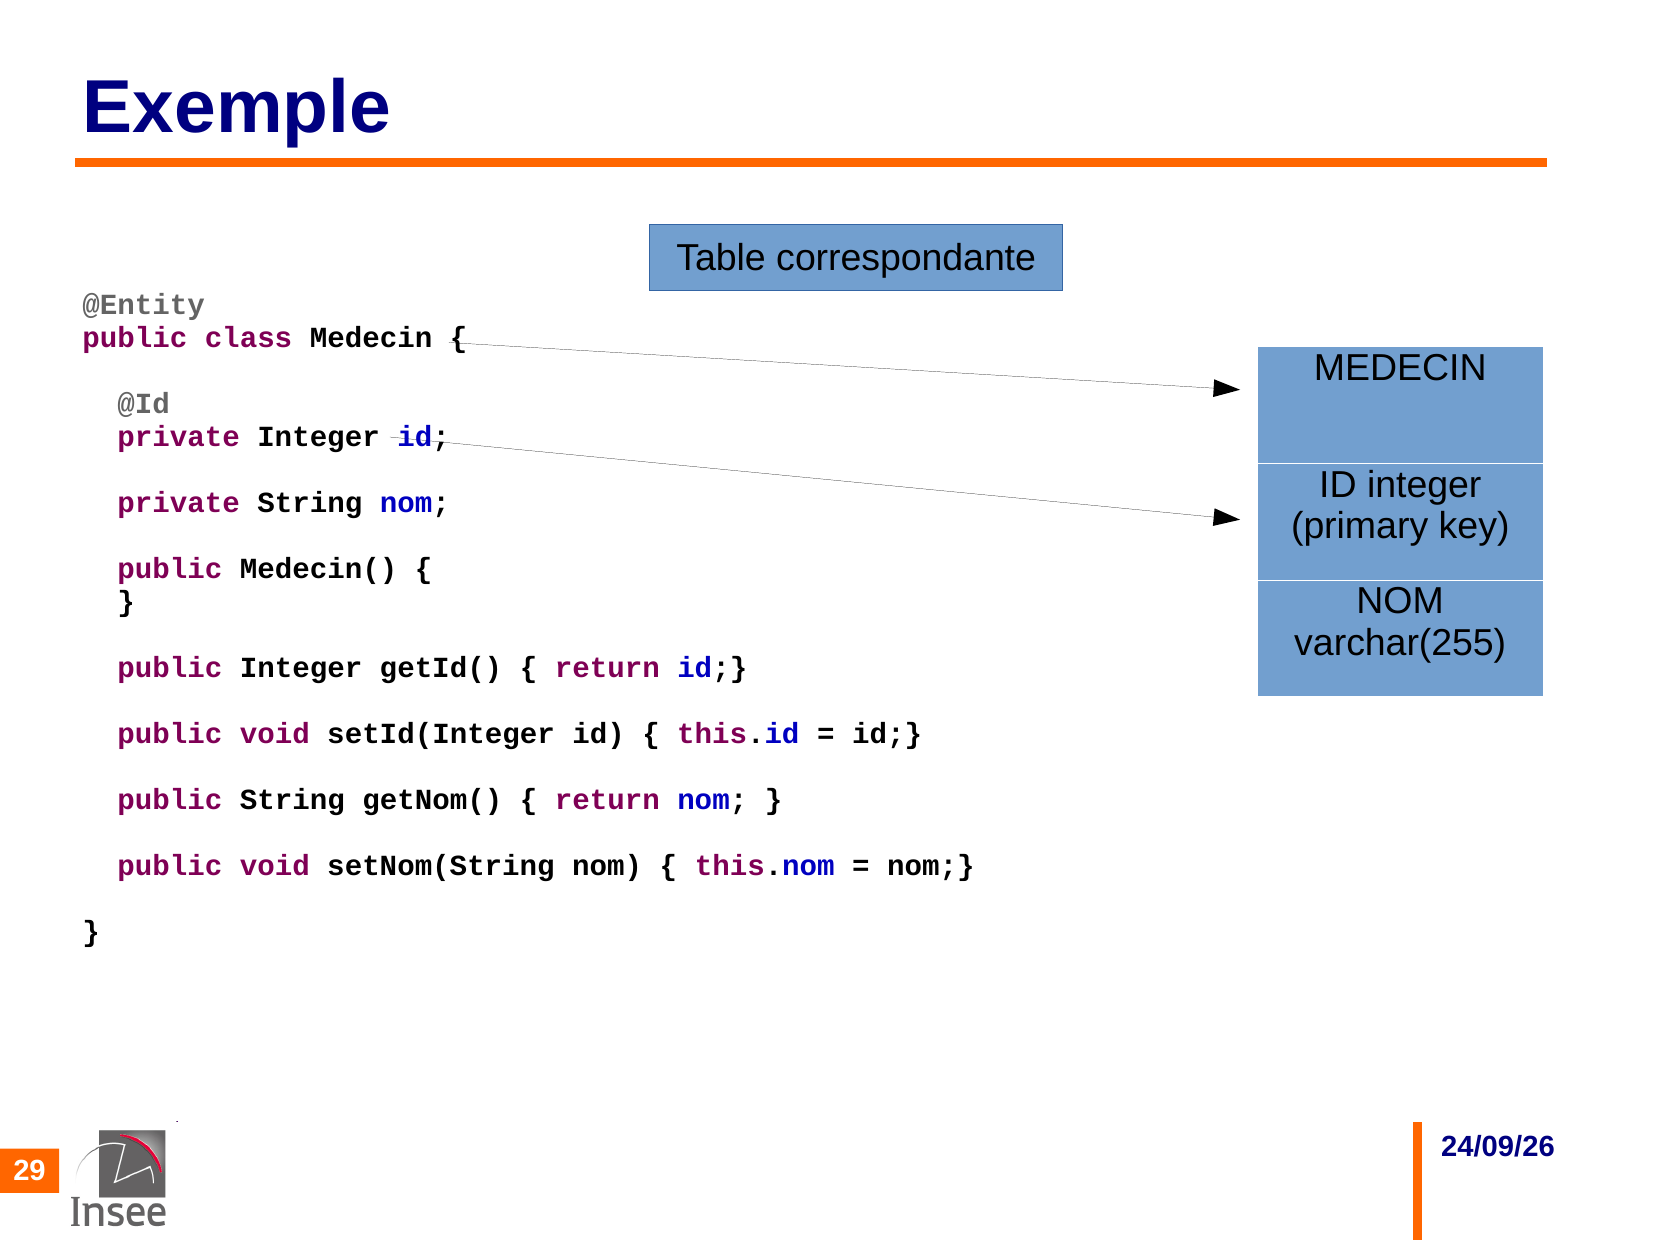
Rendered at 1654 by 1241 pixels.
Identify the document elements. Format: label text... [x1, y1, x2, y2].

text_box Table correspondante [649, 224, 1063, 290]
title Exemple [82, 49, 1619, 163]
list @Entity public class Medecin { @Id private Integer id; private String nom; public Medecin() { } public Integer getId() { return id;} public void setId(Integer id) { this.id = id;} public String getNom() { return nom; } public void setNom(String nom) { this.nom = nom;} } [82, 290, 1571, 1010]
picture [62, 1121, 178, 1241]
